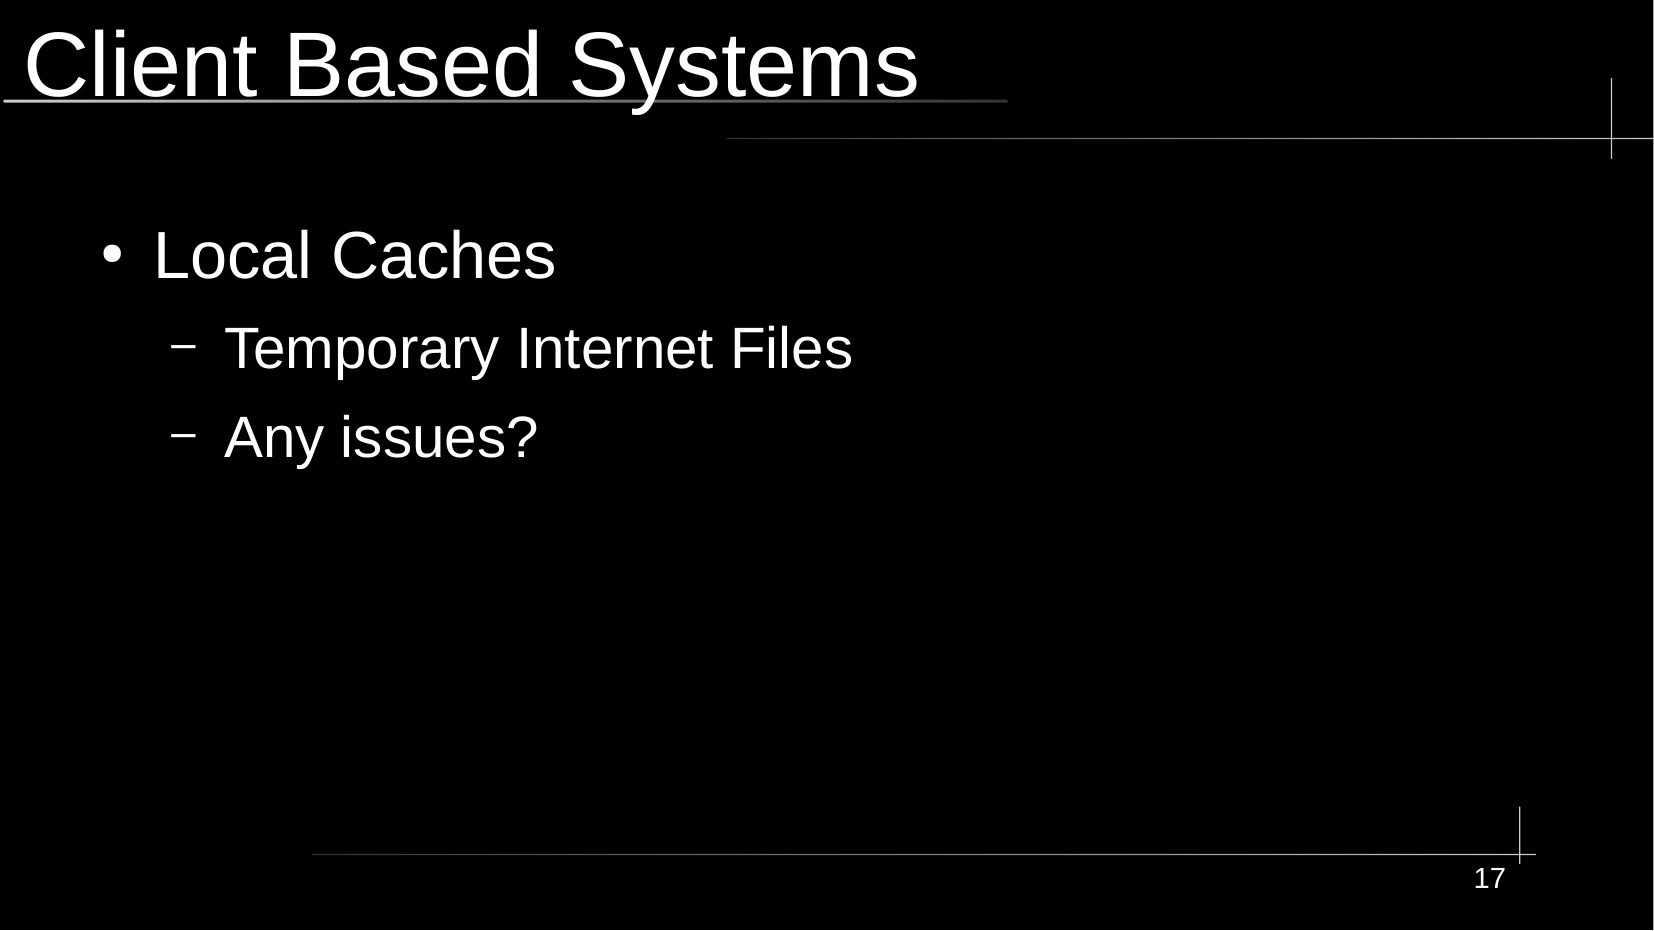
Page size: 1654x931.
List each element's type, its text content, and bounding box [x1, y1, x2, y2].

list Local Caches Temporary Internet Files Any issues? [82, 217, 1571, 851]
title Client Based Systems [23, 11, 1589, 119]
